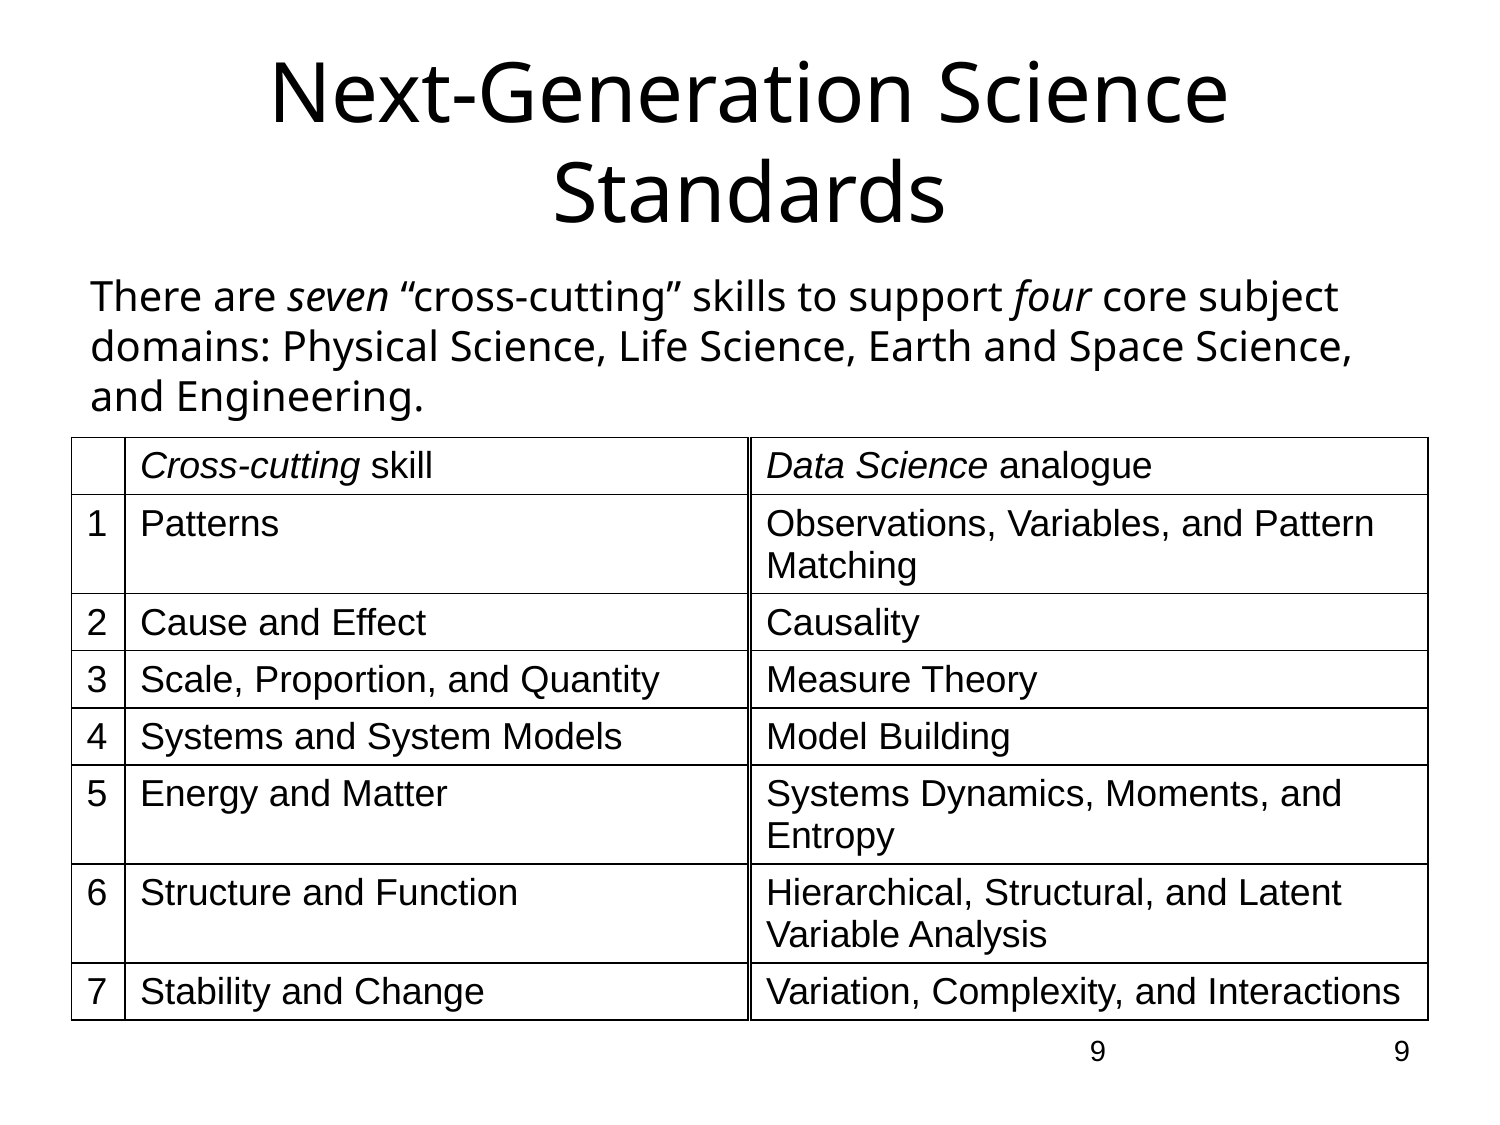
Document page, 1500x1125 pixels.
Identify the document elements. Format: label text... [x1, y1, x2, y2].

table_cell Scale, Proportion, and Quantity [126, 651, 747, 707]
table_cell 4 [72, 709, 124, 764]
table_cell Stability and Change [126, 964, 747, 1019]
table_cell Cause and Effect [126, 594, 747, 650]
title Next-Generation Science Standards [75, 45, 1425, 233]
table_cell 3 [72, 651, 124, 707]
table_cell Energy and Matter [126, 766, 747, 863]
table_header [72, 438, 124, 494]
table_cell 6 [72, 865, 124, 962]
table_cell 1 [72, 495, 124, 593]
table_header Cross-cutting skill [126, 438, 747, 494]
table_header Data Science analogue [752, 438, 1427, 494]
table_cell Model Building [752, 709, 1427, 764]
list There are seven “cross-cutting” skills to support four core subject domains: Physical Science, Life Science, Earth and Space Science, and Engineering. [75, 262, 1425, 382]
table_cell Observations, Variables, and Pattern Matching [752, 495, 1427, 593]
table_cell Causality [752, 594, 1427, 650]
table_cell Patterns [126, 495, 747, 593]
table_cell 7 [72, 964, 124, 1019]
text_box <number> [1074, 1024, 1425, 1103]
table_cell 5 [72, 766, 124, 863]
table_cell Hierarchical, Structural, and Latent Variable Analysis [752, 865, 1427, 962]
table_cell Measure Theory [752, 651, 1427, 707]
table_cell Structure and Function [126, 865, 747, 962]
table_cell 2 [72, 594, 124, 650]
table_cell Systems and System Models [126, 709, 747, 764]
table_cell Variation, Complexity, and Interactions [752, 964, 1427, 1019]
table_cell Systems Dynamics, Moments, and Entropy [752, 766, 1427, 863]
